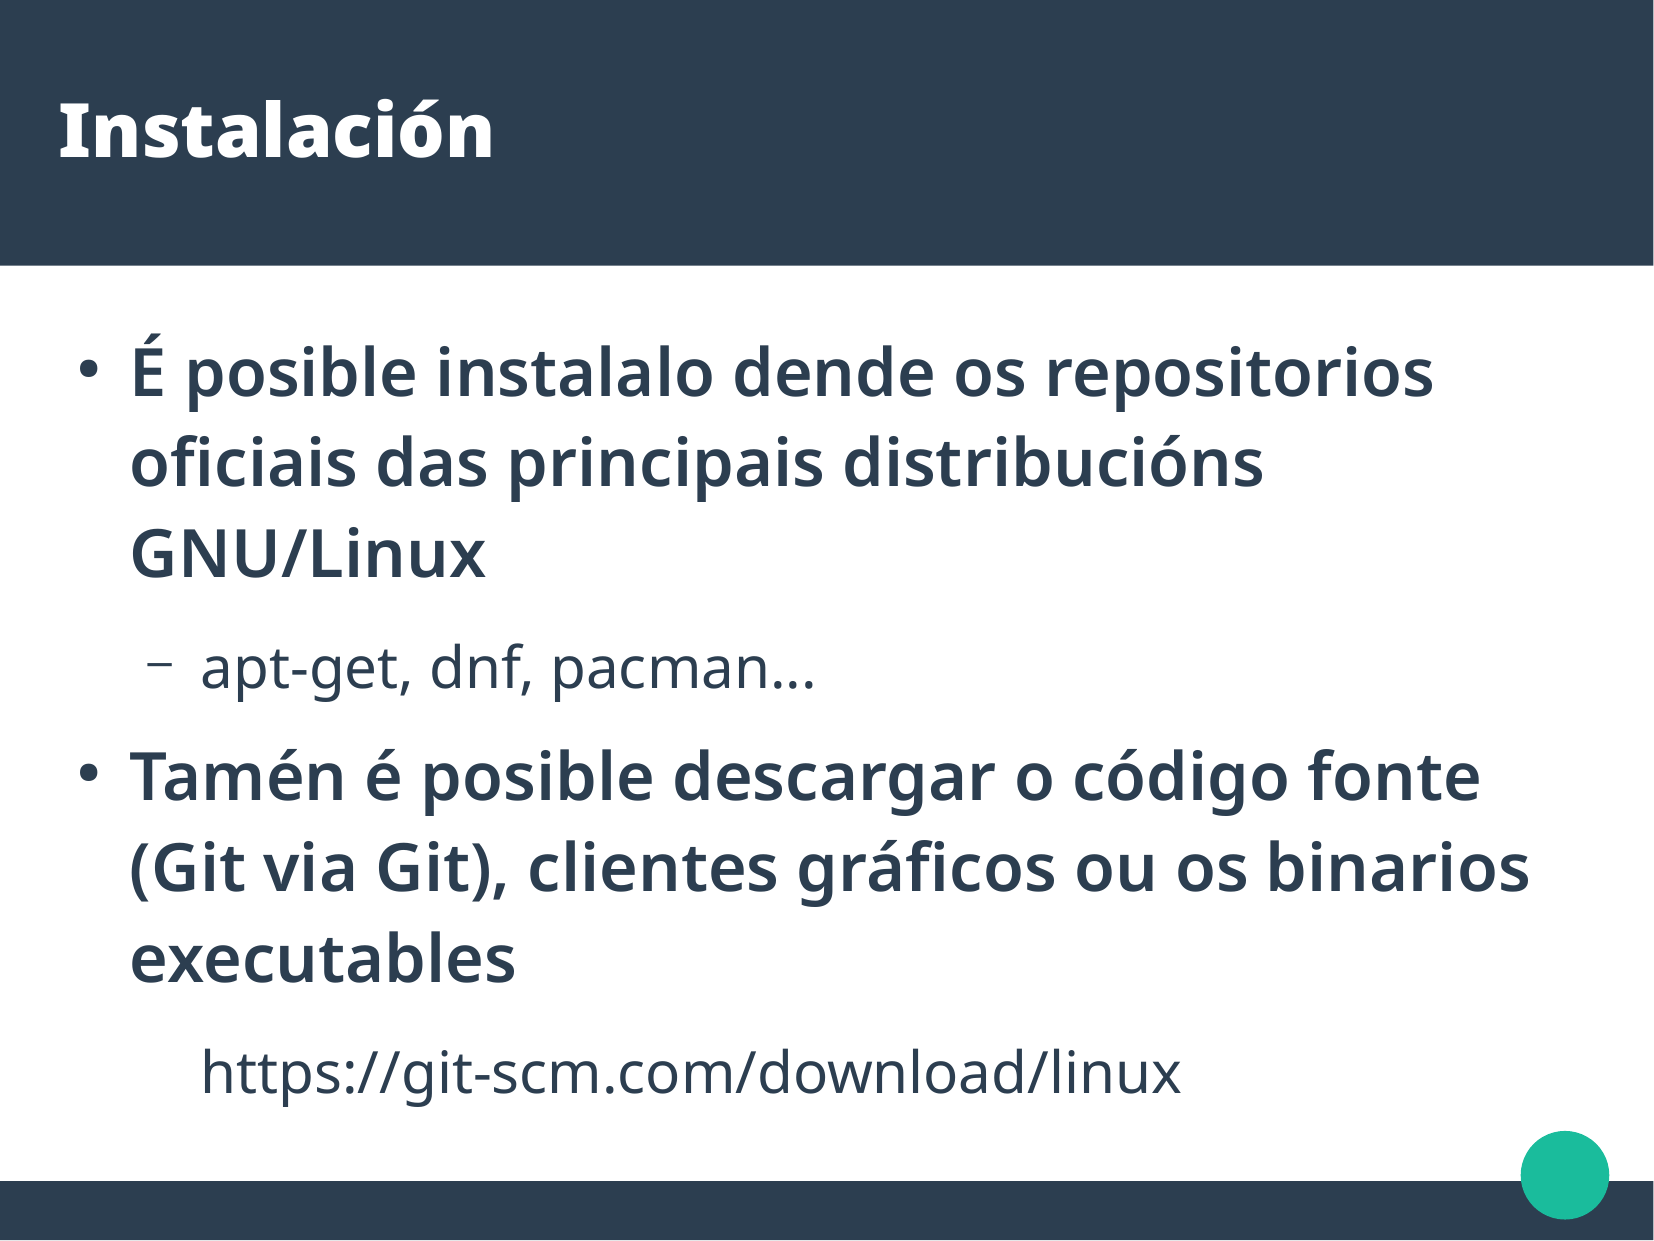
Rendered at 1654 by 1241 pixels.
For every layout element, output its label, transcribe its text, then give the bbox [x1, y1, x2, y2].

title Instalación [59, 49, 1595, 207]
list É posible instalalo dende os repositorios oficiais das principais distribucións GNU/Linux apt-get, dnf, pacman... Tamén é posible descargar o código fonte (Git via Git), clientes gráficos ou os binarios executables https://git-scm.com/download/linux [59, 324, 1595, 1152]
